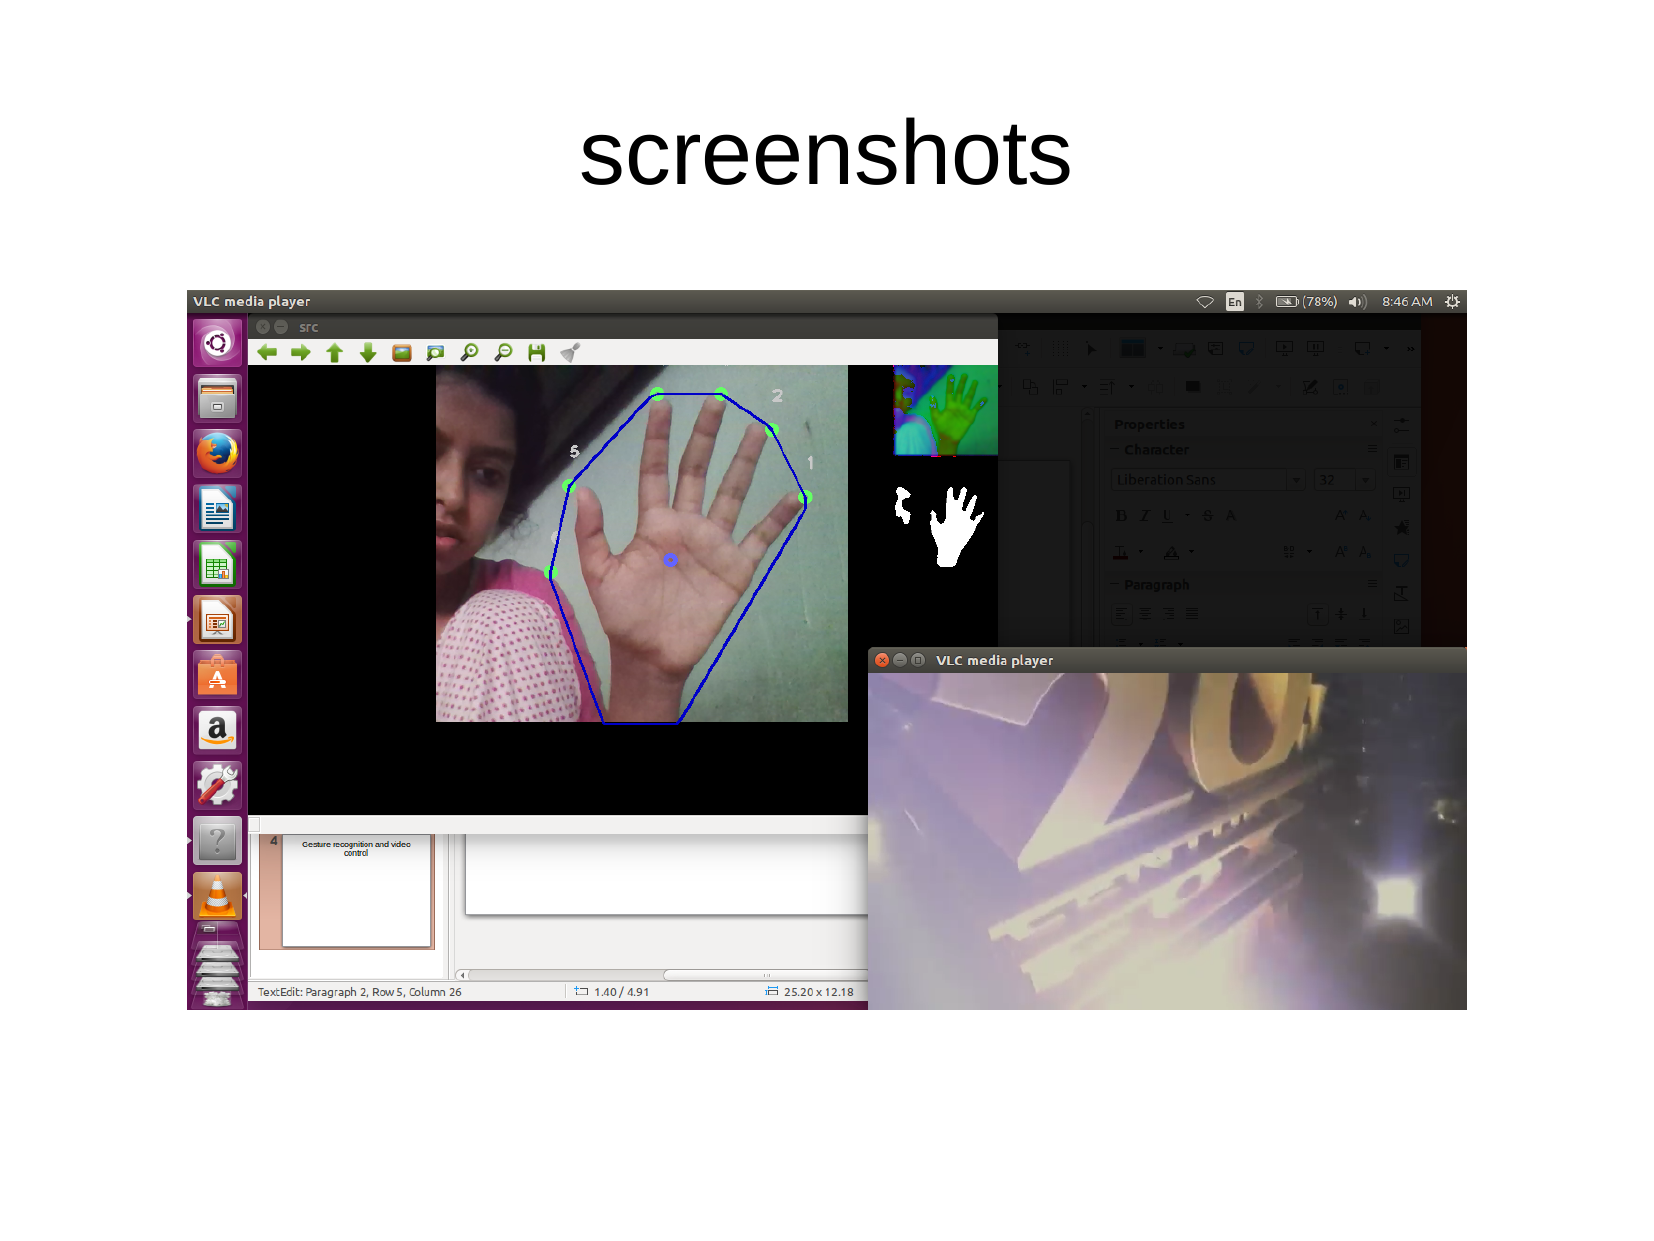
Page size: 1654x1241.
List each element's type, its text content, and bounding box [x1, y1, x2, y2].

title screenshots [82, 49, 1571, 257]
picture [187, 290, 1467, 1010]
